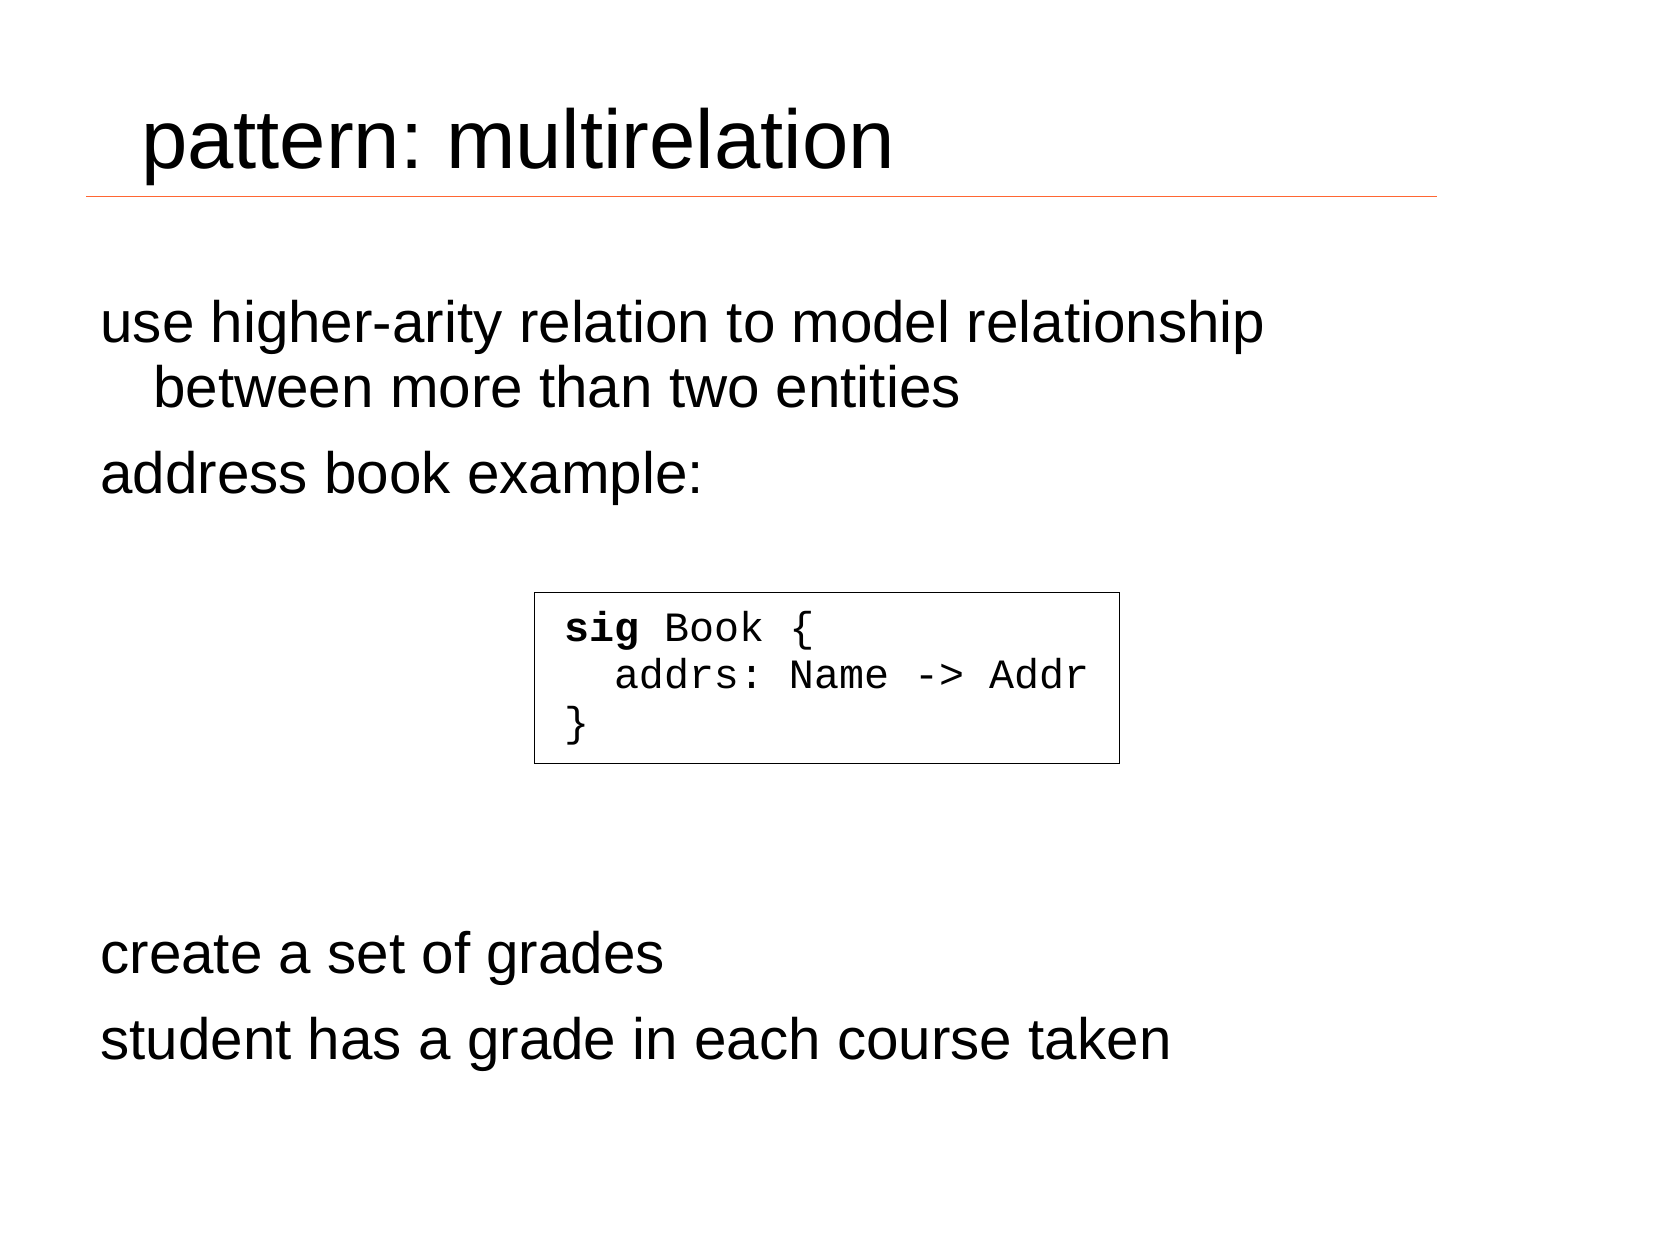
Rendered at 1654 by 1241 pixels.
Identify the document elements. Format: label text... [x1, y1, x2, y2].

text_box sig Book { addrs: Name -> Addr } [534, 592, 1120, 755]
list use higher-arity relation to model relationship between more than two entities address book example: create a set of grades student has a grade in each course taken [82, 290, 1313, 1140]
title pattern: multirelation [141, 86, 1604, 193]
